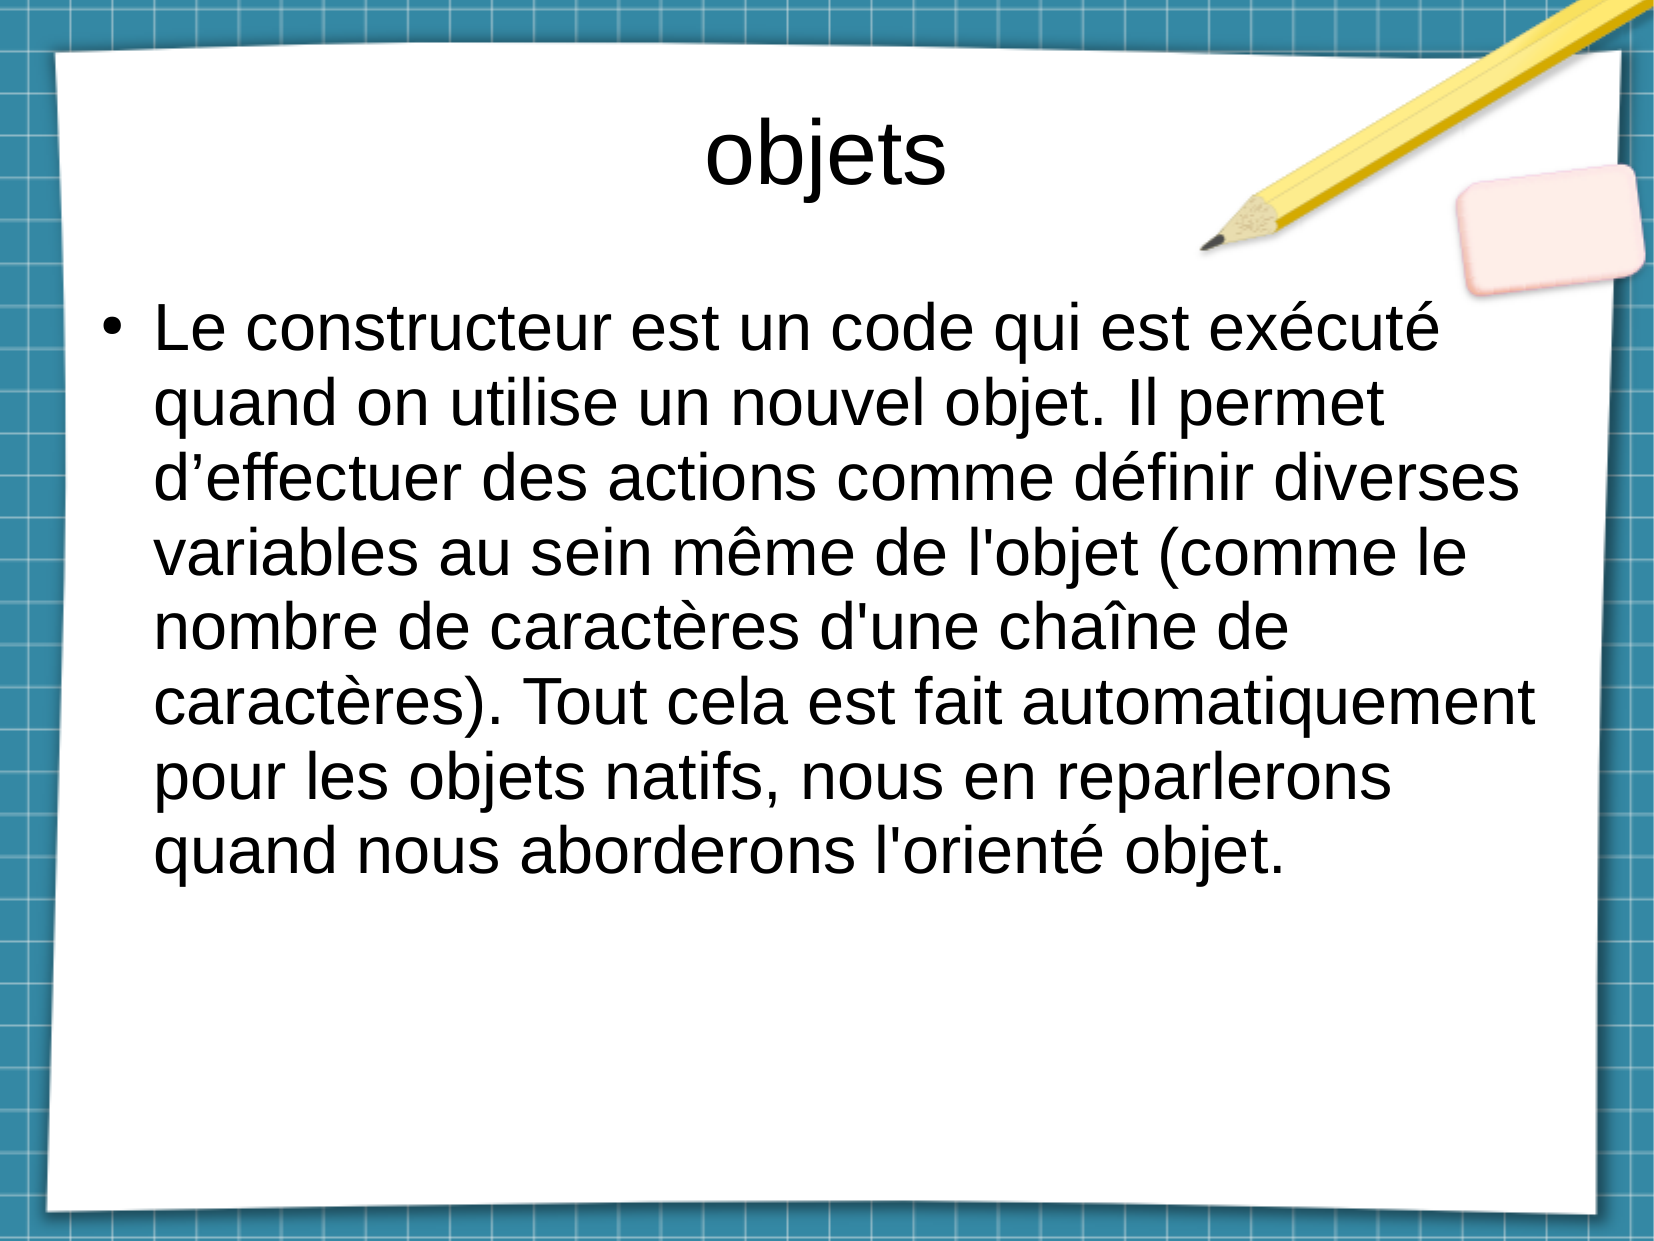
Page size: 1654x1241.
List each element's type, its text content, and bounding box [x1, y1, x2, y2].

picture [0, 0, 1654, 1241]
title objets [82, 49, 1571, 257]
list Le constructeur est un code qui est exécuté quand on utilise un nouvel objet. Il permet d’effectuer des actions comme définir diverses variables au sein même de l'objet (comme le nombre de caractères d'une chaîne de caractères). Tout cela est fait automatiquement pour les objets natifs, nous en reparlerons quand nous aborderons l'orienté objet. [82, 290, 1571, 1010]
